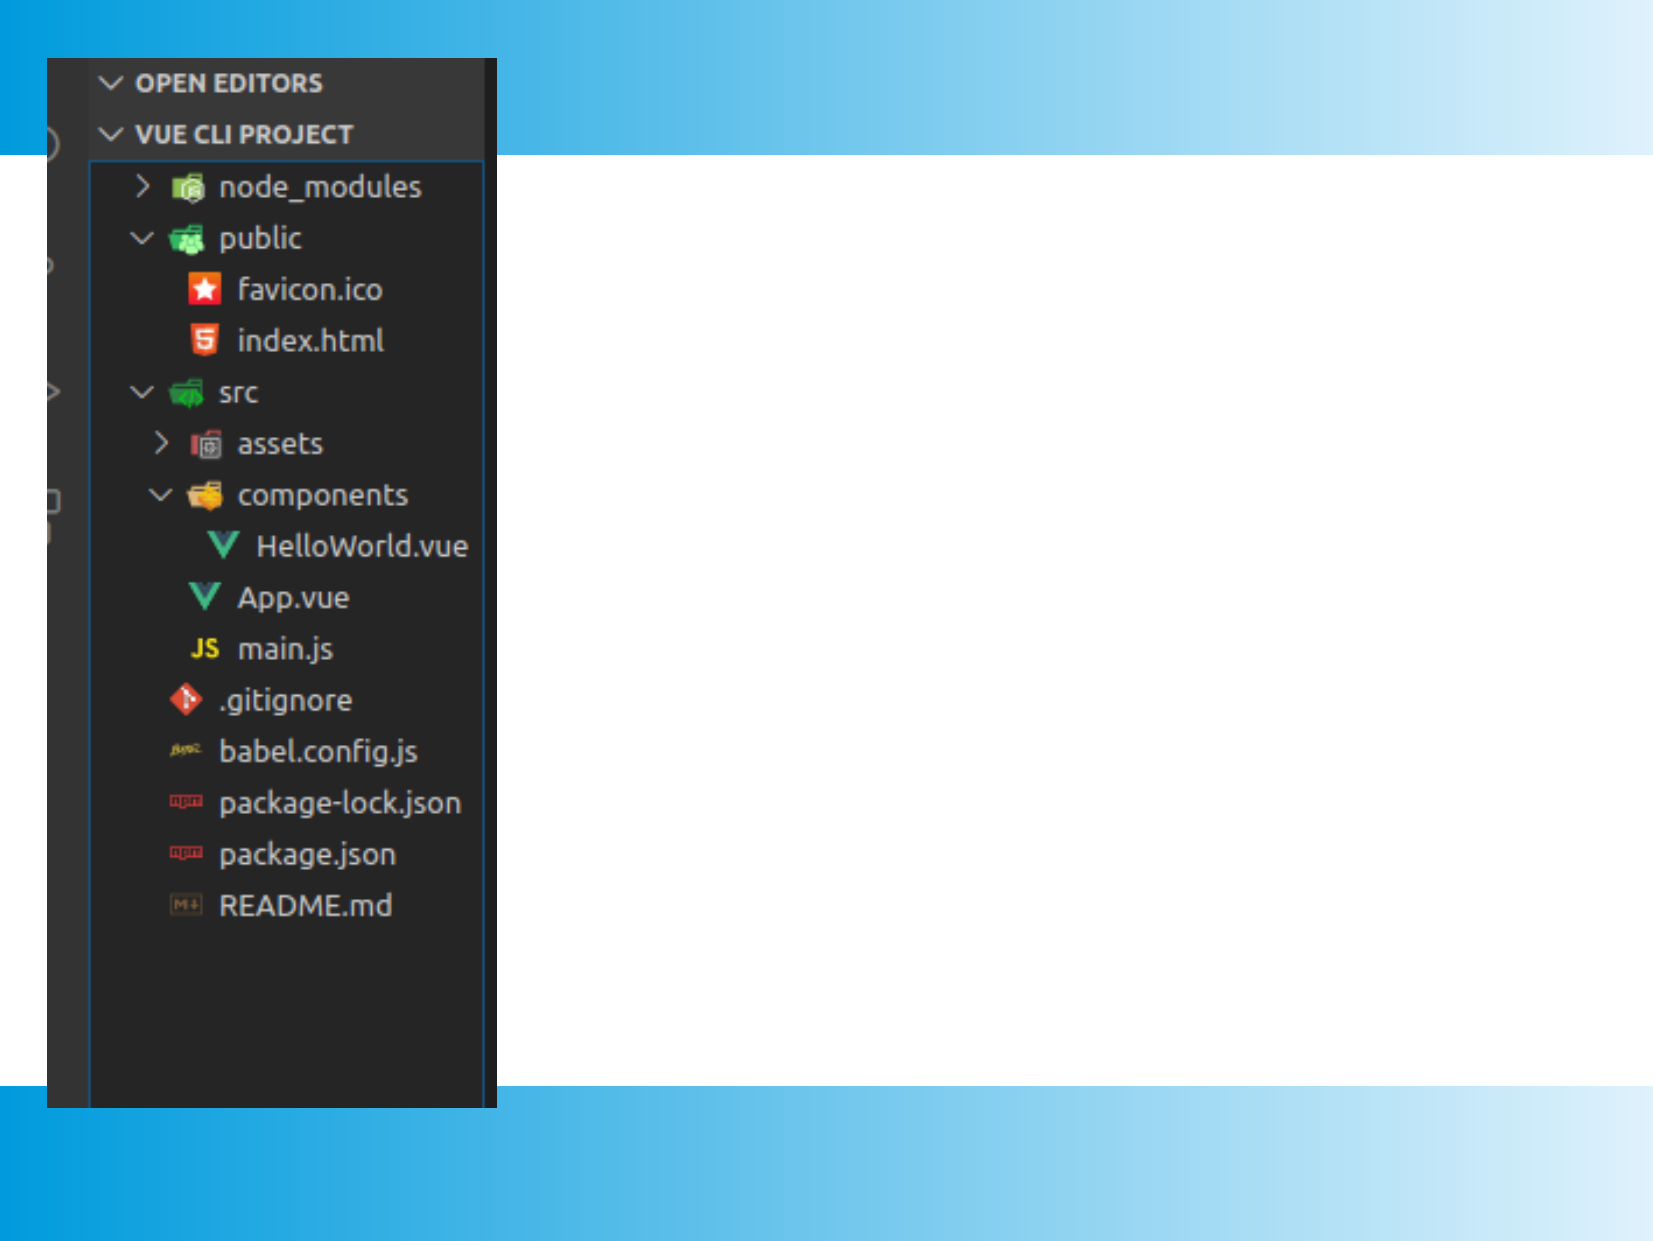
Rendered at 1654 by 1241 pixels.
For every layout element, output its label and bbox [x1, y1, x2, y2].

picture [47, 0, 497, 1241]
